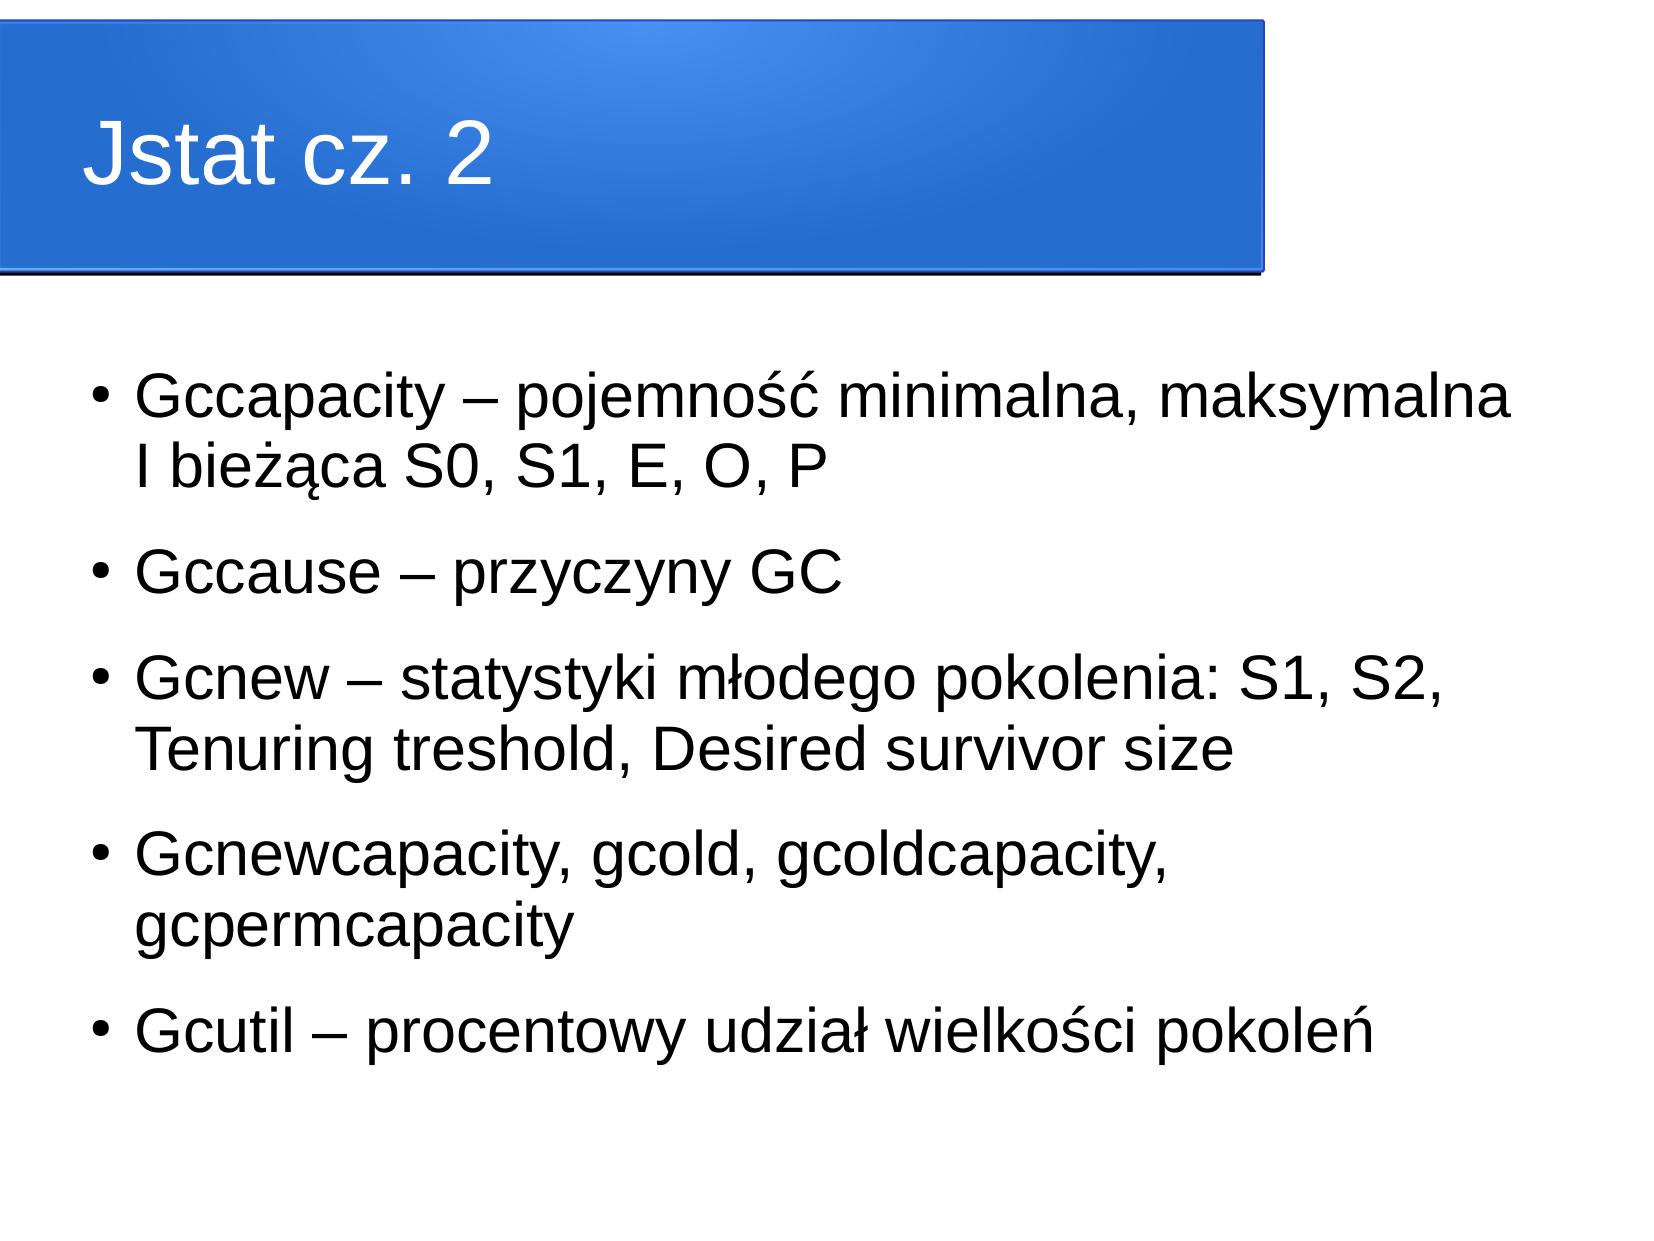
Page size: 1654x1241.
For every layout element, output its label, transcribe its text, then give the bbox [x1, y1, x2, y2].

list Gccapacity – pojemność minimalna, maksymalna I bieżąca S0, S1, E, O, P Gccause – przyczyny GC Gcnew – statystyki młodego pokolenia: S1, S2, Tenuring treshold, Desired survivor size Gcnewcapacity, gcold, gcoldcapacity, gcpermcapacity Gcutil – procentowy udział wielkości pokoleń [75, 360, 1531, 1081]
title Jstat cz. 2 [82, 49, 1250, 257]
